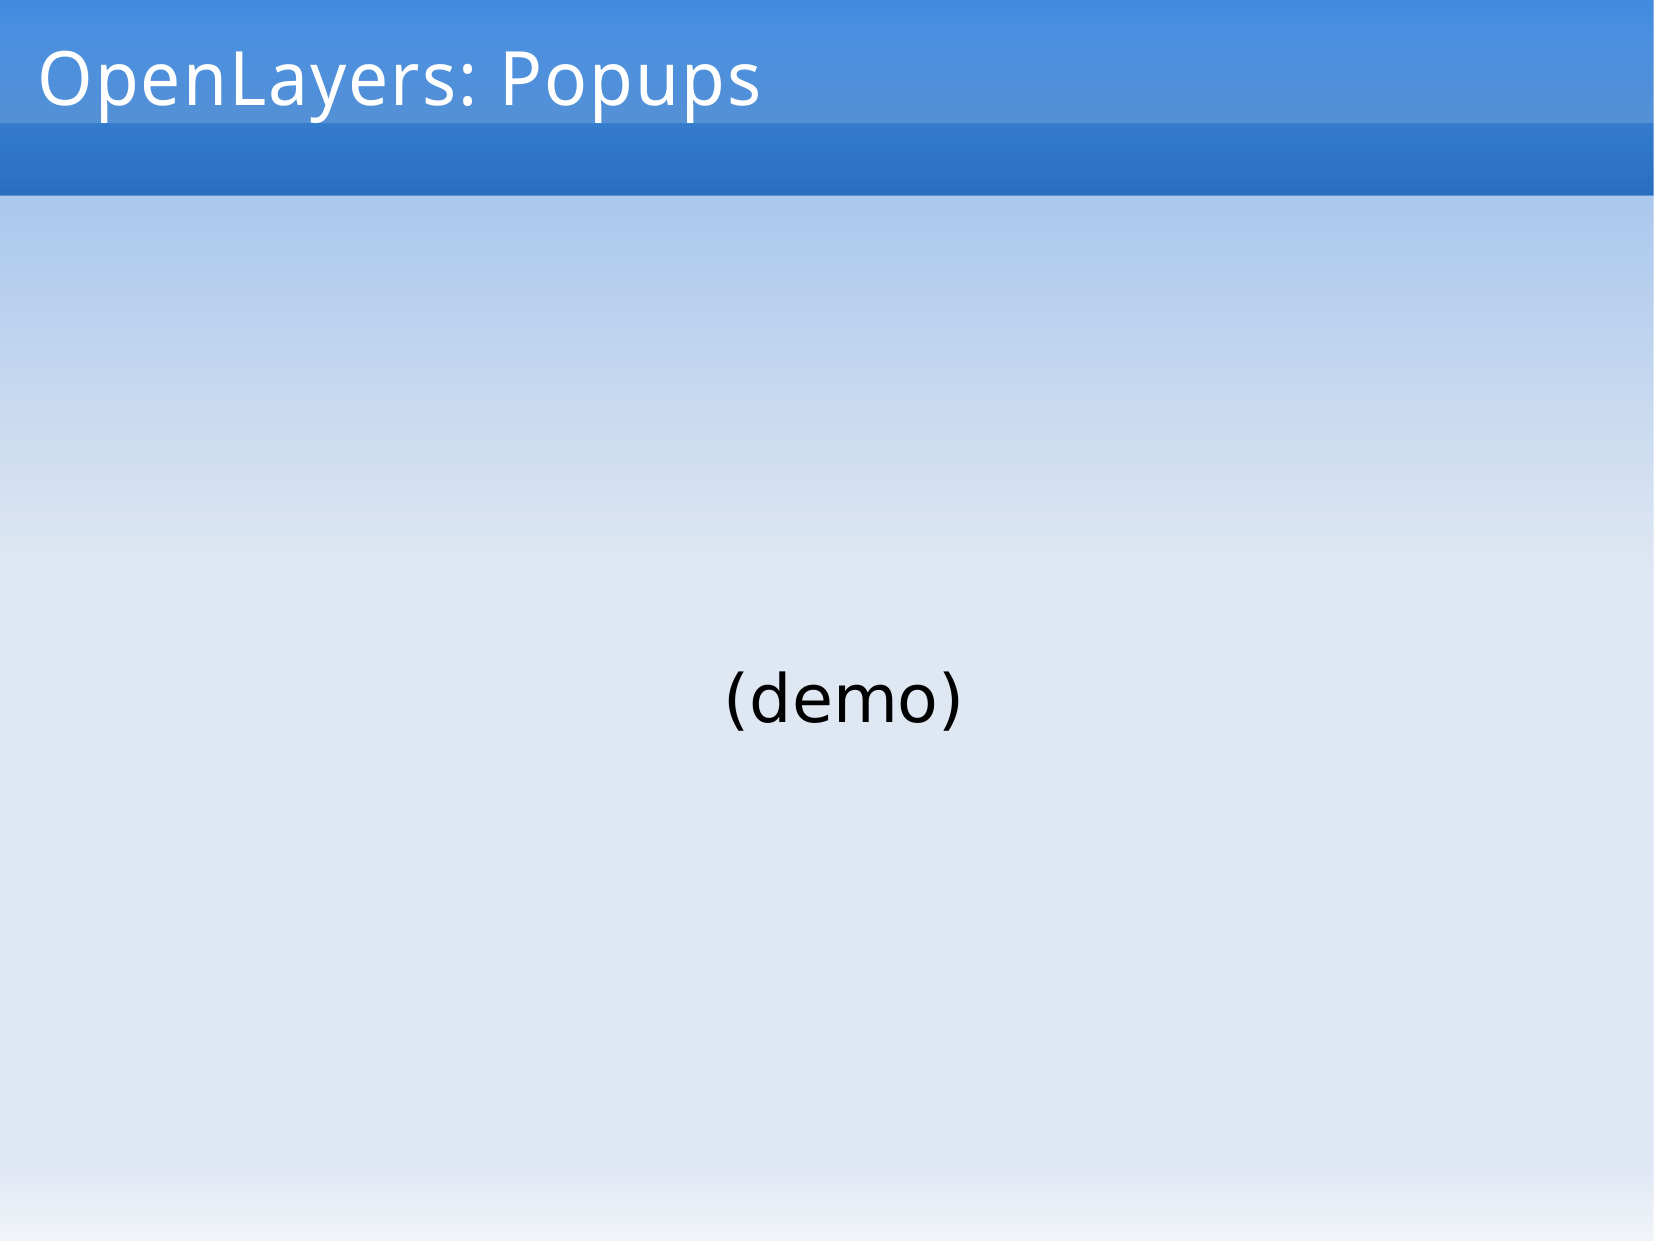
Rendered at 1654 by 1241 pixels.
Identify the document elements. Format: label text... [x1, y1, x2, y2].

subtitle (demo) [82, 290, 1571, 1109]
title OpenLayers: Popups [37, 2, 1463, 151]
picture [0, 0, 1654, 1241]
